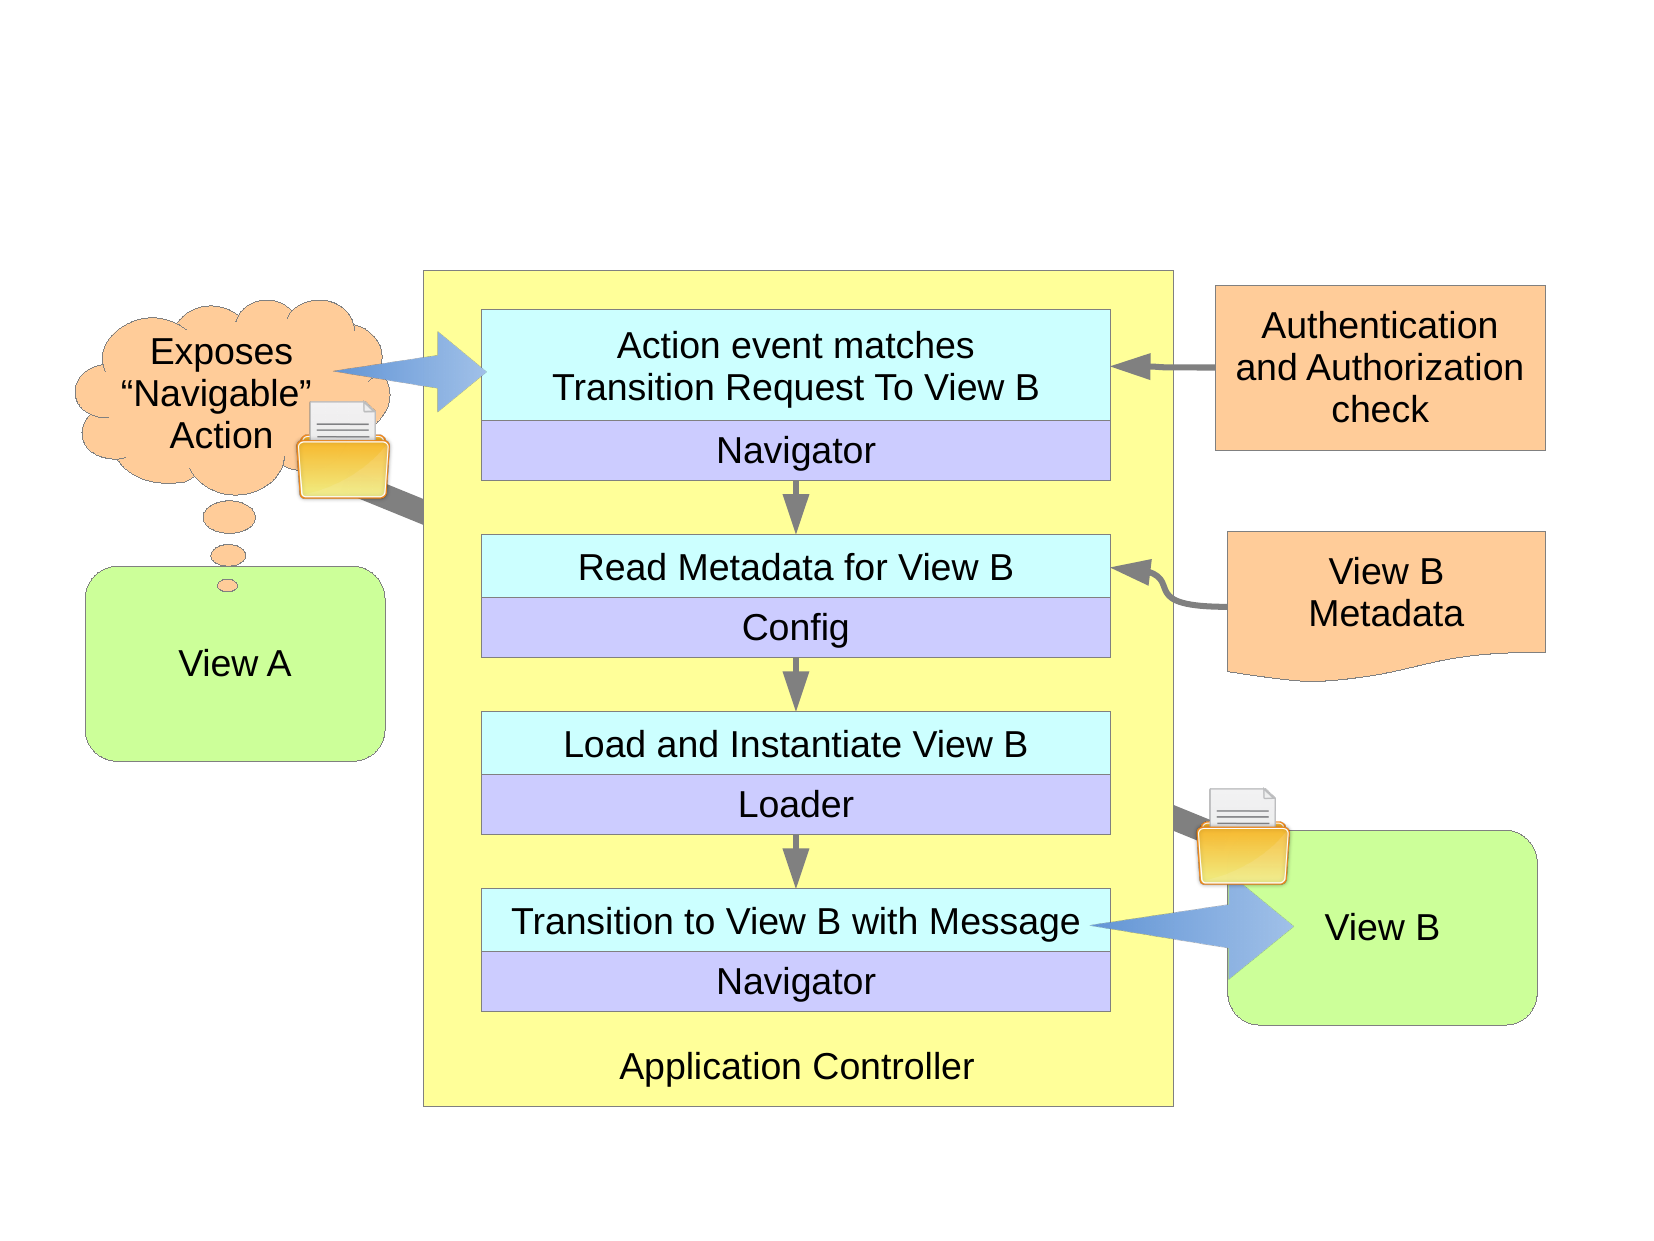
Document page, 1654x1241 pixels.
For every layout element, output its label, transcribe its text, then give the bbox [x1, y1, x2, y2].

text_box View B [1227, 830, 1538, 1026]
picture [1086, 787, 1297, 982]
text_box [797, 368, 1174, 595]
picture [290, 330, 489, 505]
text_box Navigator [481, 951, 1111, 1012]
text_box Transition to View B with Message [481, 888, 1086, 951]
text_box Load and Instantiate View B [481, 711, 1111, 774]
text_box View A [85, 566, 386, 762]
text_box View B Metadata [1227, 531, 1546, 682]
text_box Exposes “Navigable” Action [210, 544, 246, 567]
text_box Action event matches Transition Request To View B [481, 309, 1111, 420]
text_box Config [481, 597, 1111, 658]
text_box Application Controller [564, 1038, 1030, 1096]
text_box [423, 270, 1174, 365]
text_box Navigator [481, 420, 1111, 481]
text_box Exposes “Navigable” Action [75, 300, 366, 496]
text_box [797, 569, 1174, 888]
text_box Exposes “Navigable” Action [203, 500, 256, 534]
text_box Loader [481, 774, 1111, 835]
text_box [423, 414, 1174, 1107]
text_box Authentication and Authorization check [1215, 285, 1546, 451]
text_box Read Metadata for View B [481, 534, 1111, 597]
